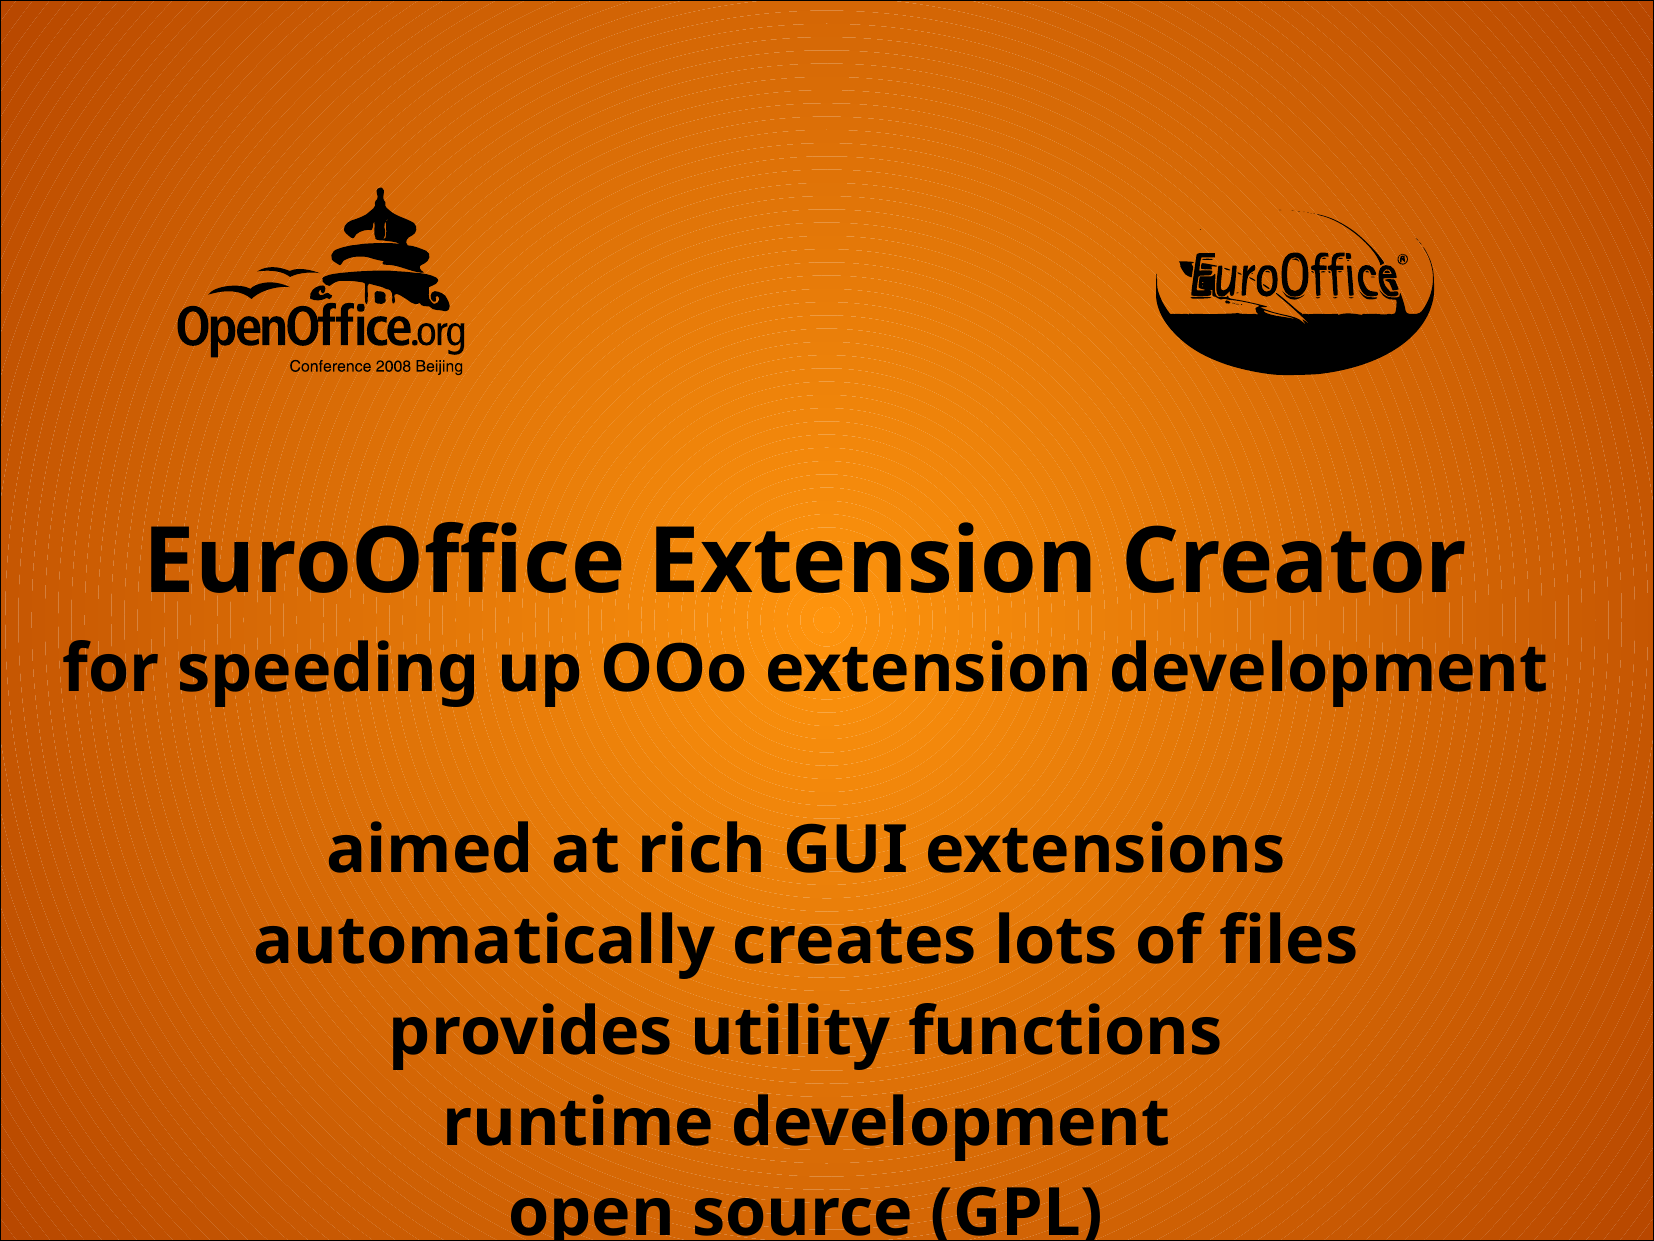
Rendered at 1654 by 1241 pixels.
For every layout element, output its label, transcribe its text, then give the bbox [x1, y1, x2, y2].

text_box EuroOffice Extension Creator for speeding up OOo extension development aimed at rich GUI extensions automatically creates lots of files provides utility functions runtime development open source (GPL) [37, 487, 1576, 1168]
